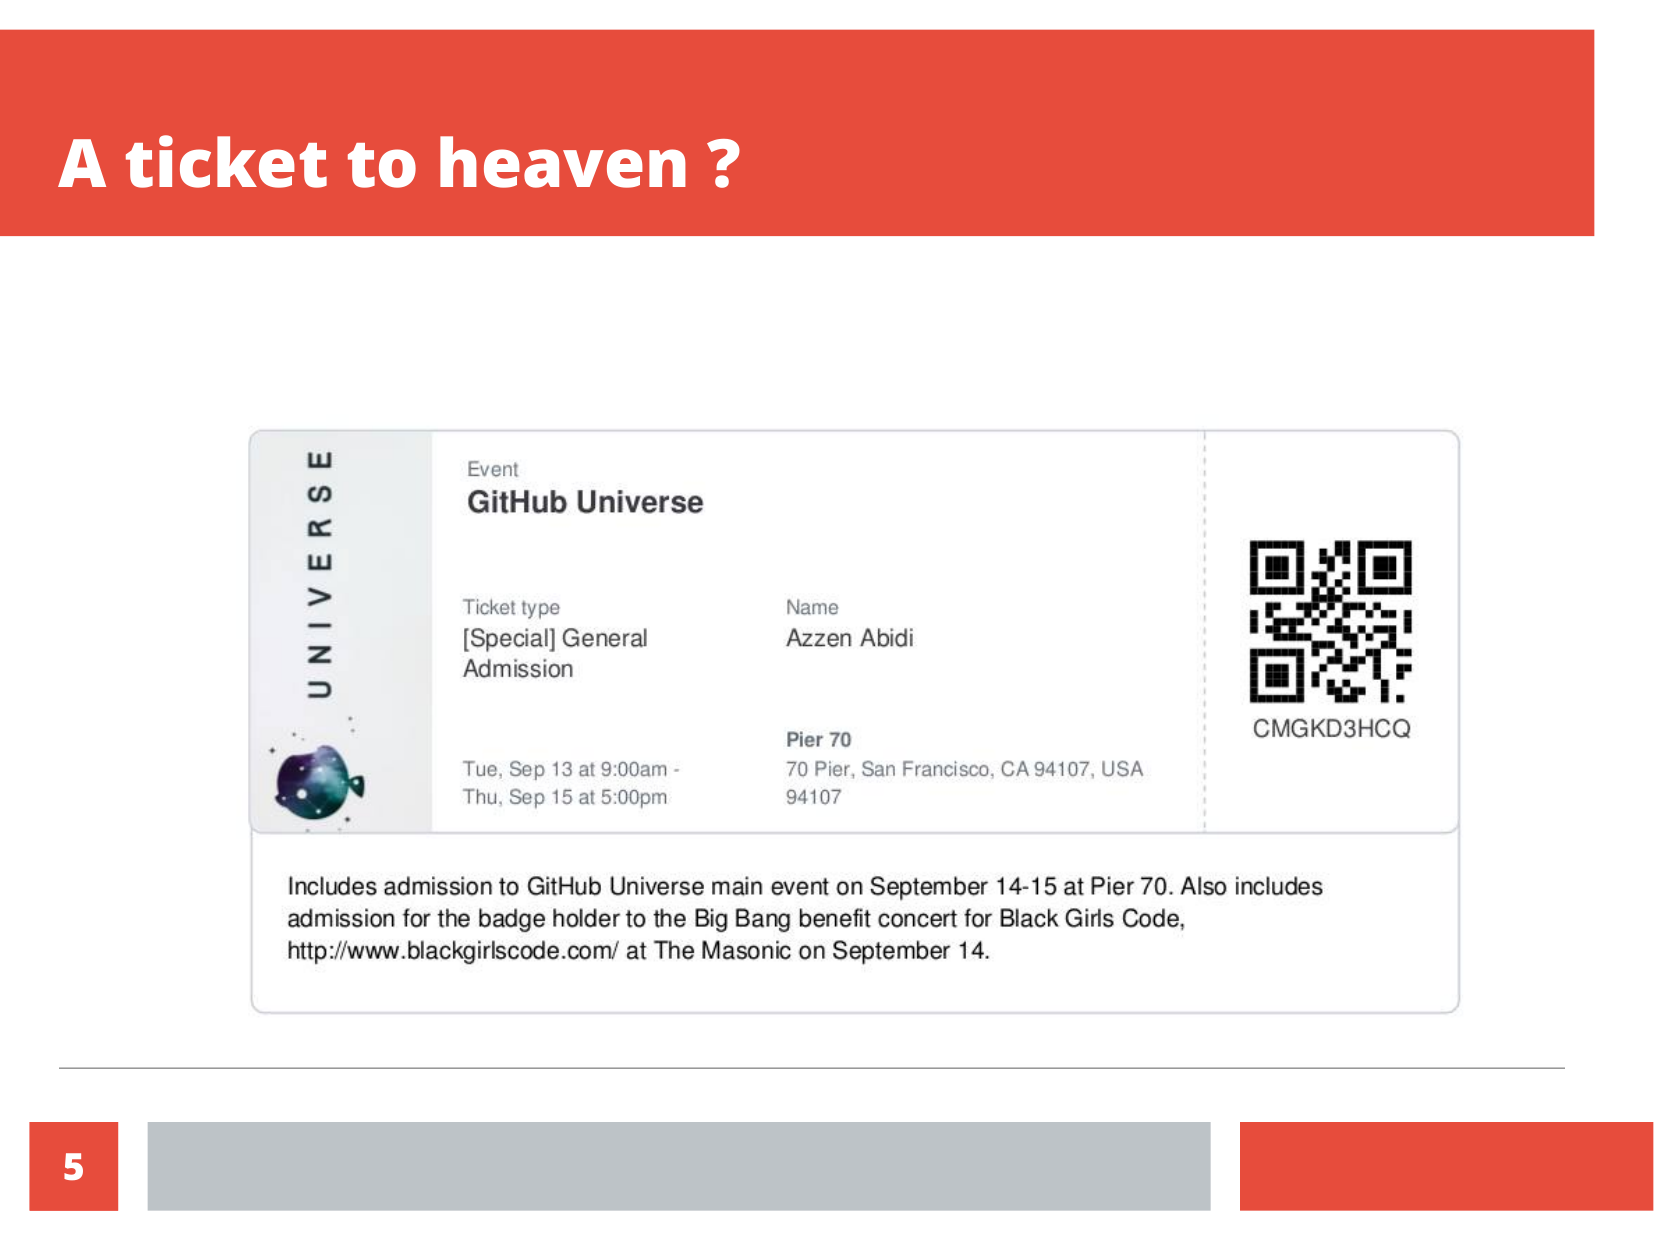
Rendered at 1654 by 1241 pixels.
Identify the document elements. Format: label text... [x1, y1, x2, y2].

title A ticket to heaven ? [59, 59, 1595, 207]
picture [59, 348, 1565, 1069]
